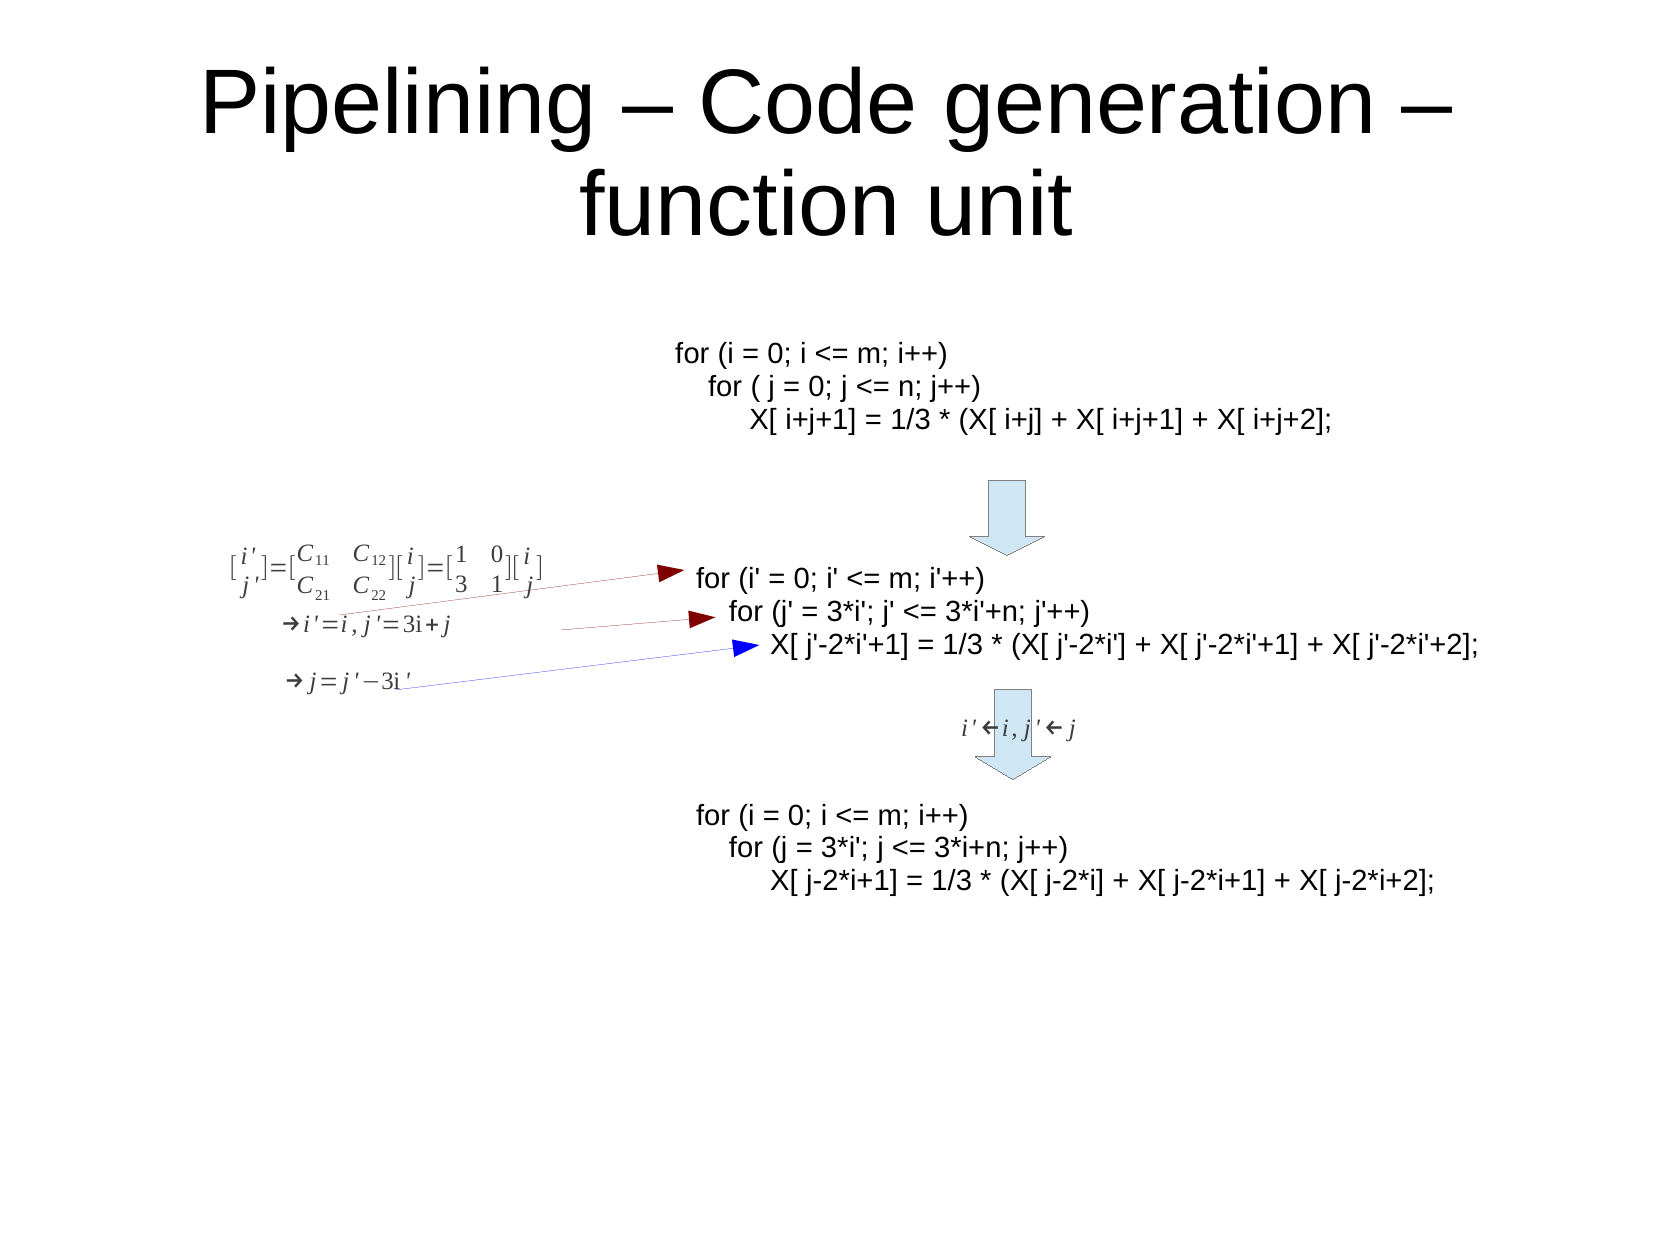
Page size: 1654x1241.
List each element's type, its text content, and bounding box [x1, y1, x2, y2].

chart [275, 611, 458, 639]
chart [278, 668, 417, 696]
chart [433, 588, 549, 604]
title Pipelining – Code generation – function unit [82, 49, 1571, 257]
chart [223, 535, 549, 604]
text_box for (i' = 0; i' <= m; i'++) for (j' = 3*i'; j' <= 3*i'+n; j'++) X[ j'-2*i'+1] = 1/3 * (X[ j'-2*i'] + X[ j'-2*i'+1] + X[ j'-2*i'+2]; [681, 555, 1516, 691]
chart [954, 714, 1083, 743]
text_box [975, 743, 1051, 780]
text_box [969, 480, 1045, 555]
text_box for (i = 0; i <= m; i++) for ( j = 0; j <= n; j++) X[ i+j+1] = 1/3 * (X[ i+j] + X[ i+j+1] + X[ i+j+2]; [660, 330, 1495, 466]
text_box for (i = 0; i <= m; i++) for (j = 3*i'; j <= 3*i+n; j++) X[ j-2*i+1] = 1/3 * (X[ j-2*i] + X[ j-2*i+1] + X[ j-2*i+2]; [681, 791, 1516, 927]
text_box [994, 689, 1032, 714]
